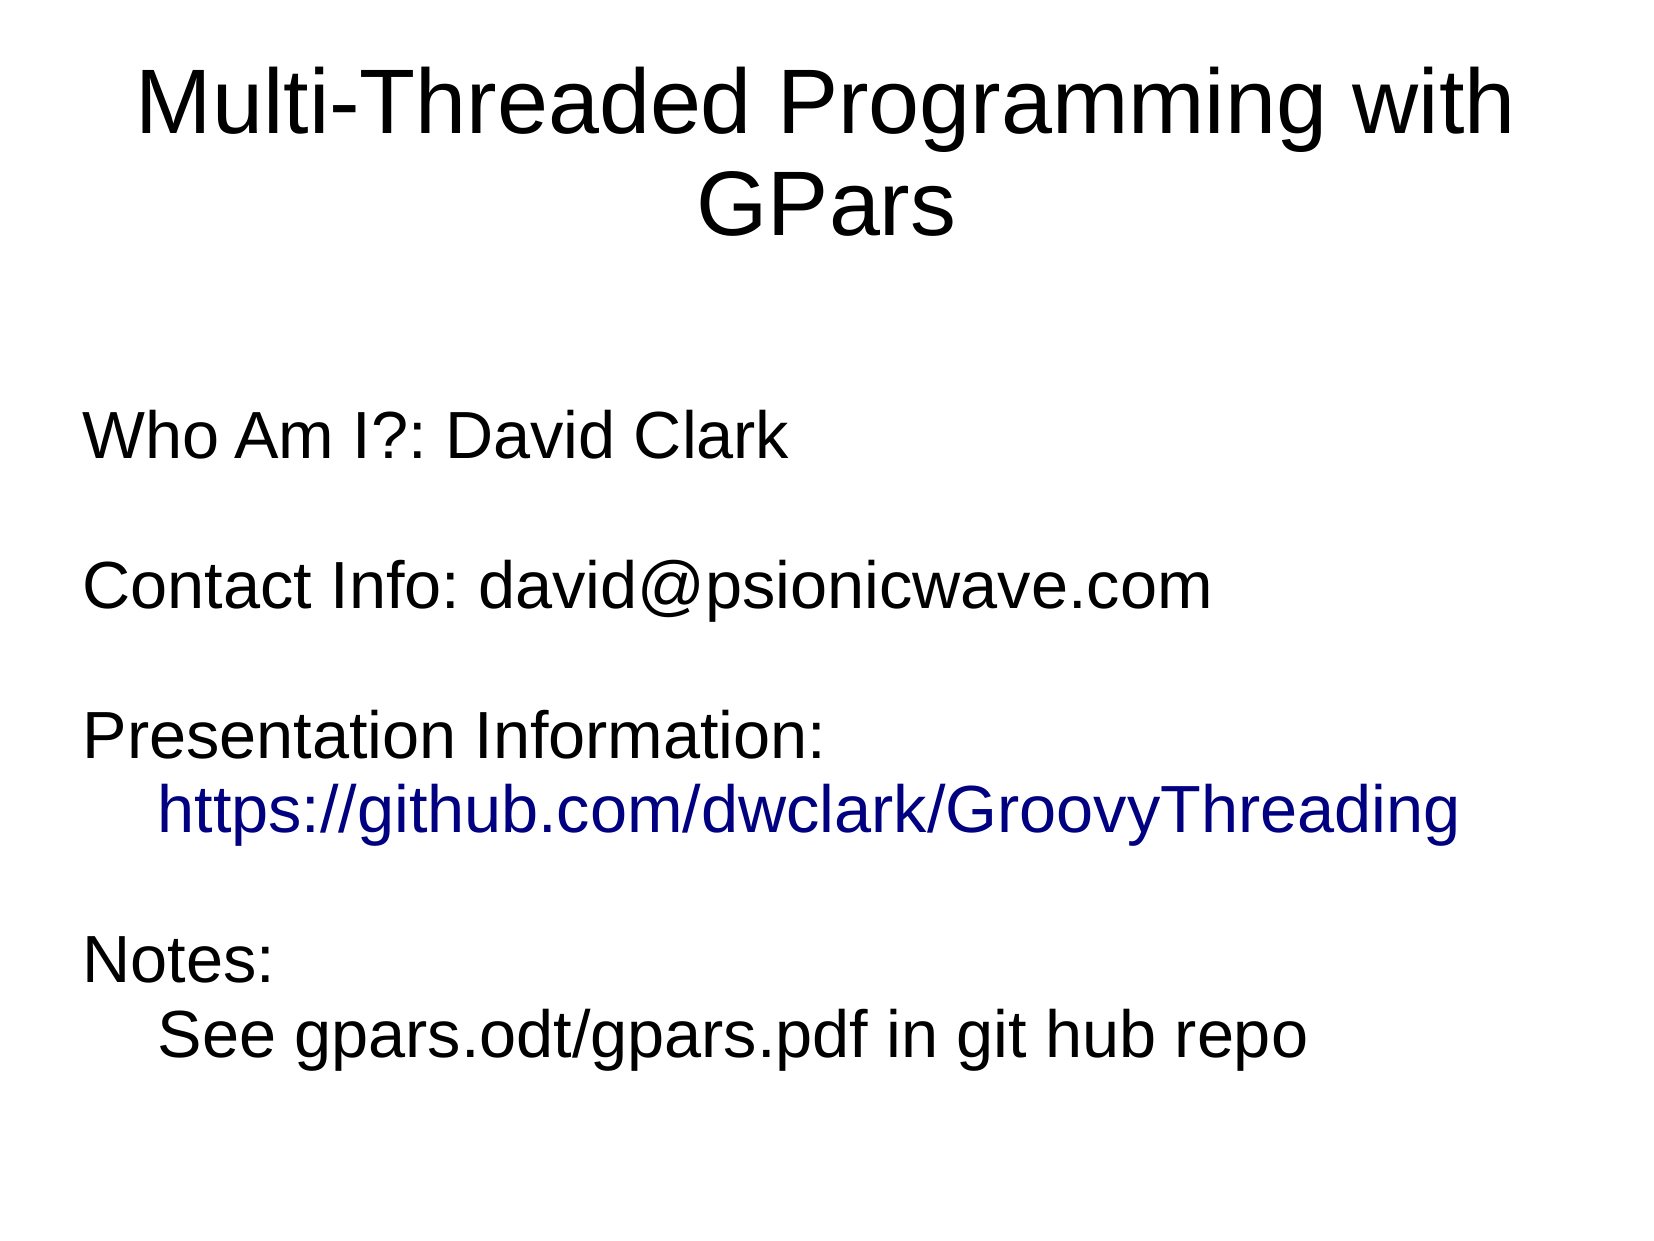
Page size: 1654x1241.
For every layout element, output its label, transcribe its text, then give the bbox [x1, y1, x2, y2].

subtitle Who Am I?: David Clark Contact Info: david@psionicwave.com Presentation Information: https://github.com/dwclark/GroovyThreading Notes: See gpars.odt/gpars.pdf in git hub repo [82, 270, 1538, 1201]
title Multi-Threaded Programming with GPars [82, 49, 1571, 257]
